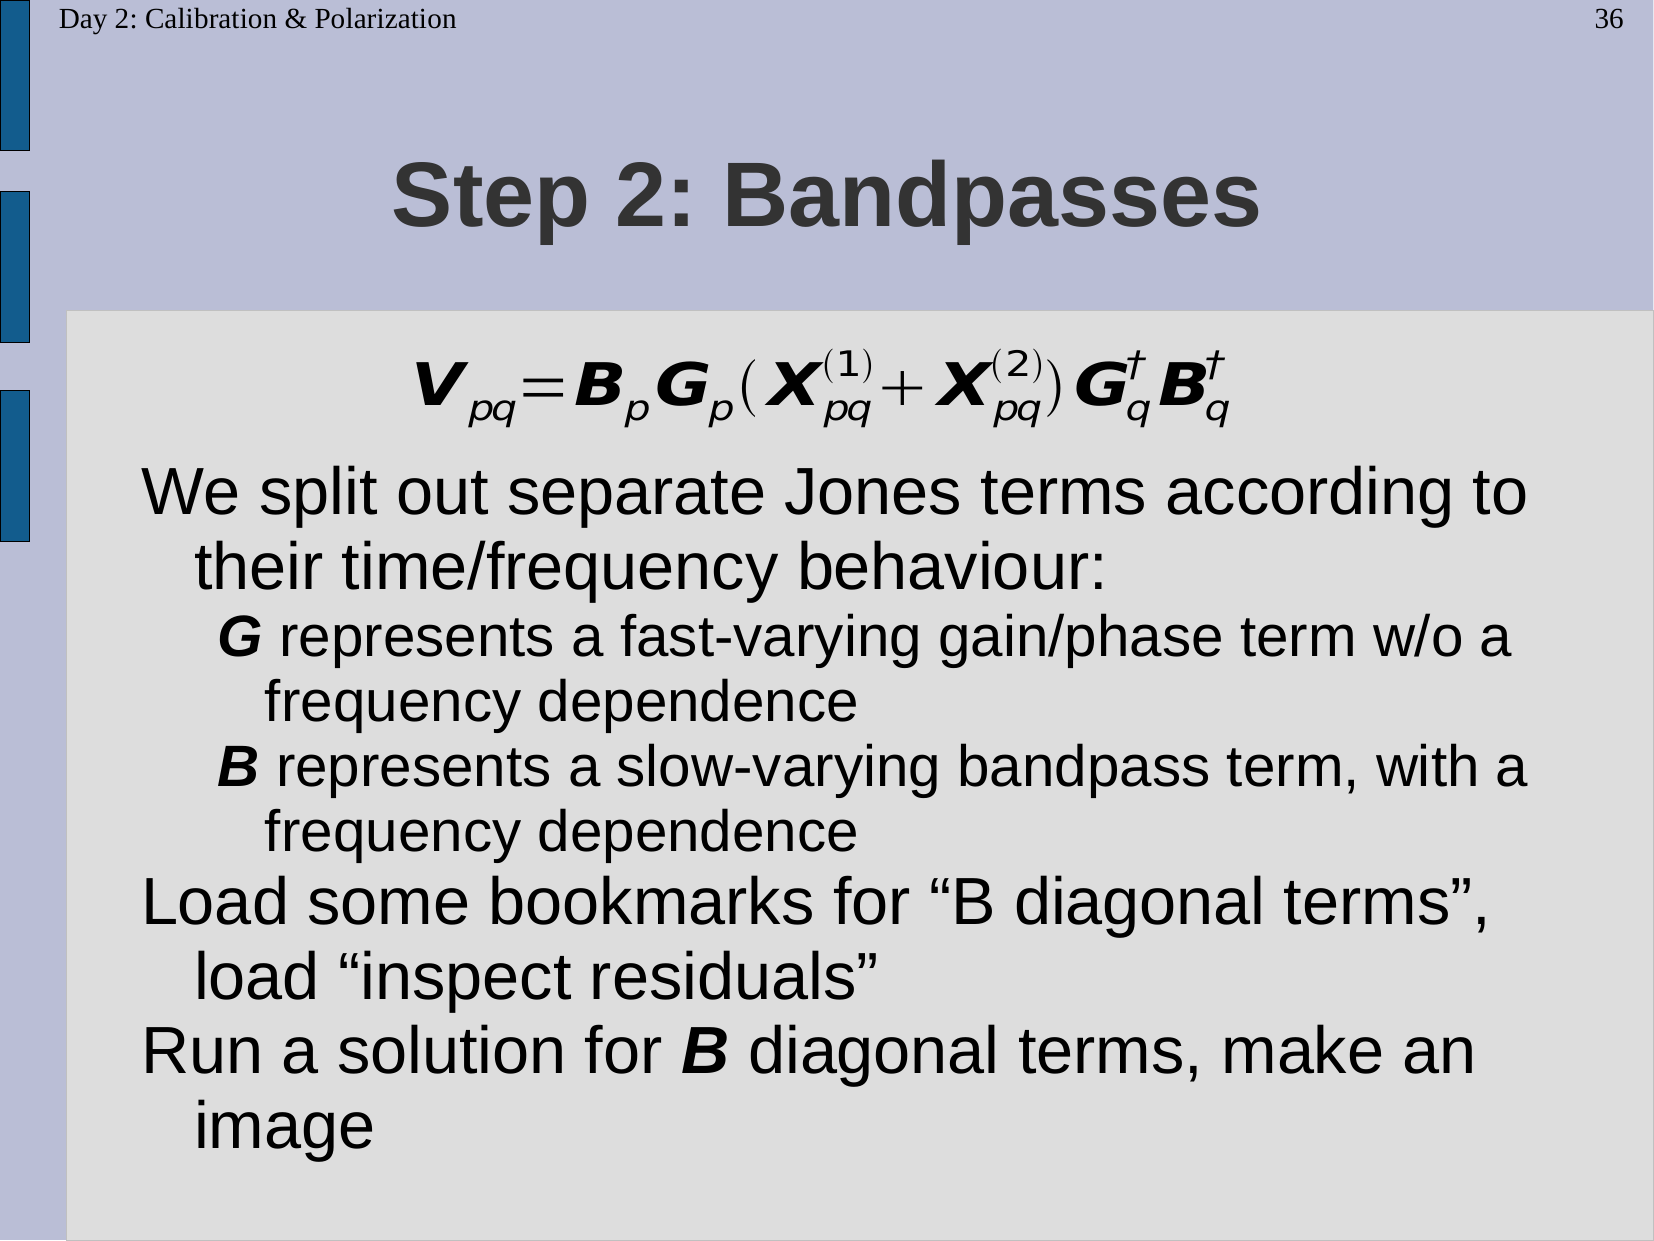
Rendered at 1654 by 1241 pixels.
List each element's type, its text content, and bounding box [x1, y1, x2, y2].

chart [404, 343, 1234, 430]
list We split out separate Jones terms according to their time/frequency behaviour: G represents a fast-varying gain/phase term w/o a frequency dependence B represents a slow-varying bandpass term, with a frequency dependence Load some bookmarks for “B diagonal terms”, load “inspect residuals” Run a solution for B diagonal terms, make an image [123, 454, 1536, 1192]
title Step 2: Bandpasses [121, 98, 1534, 291]
